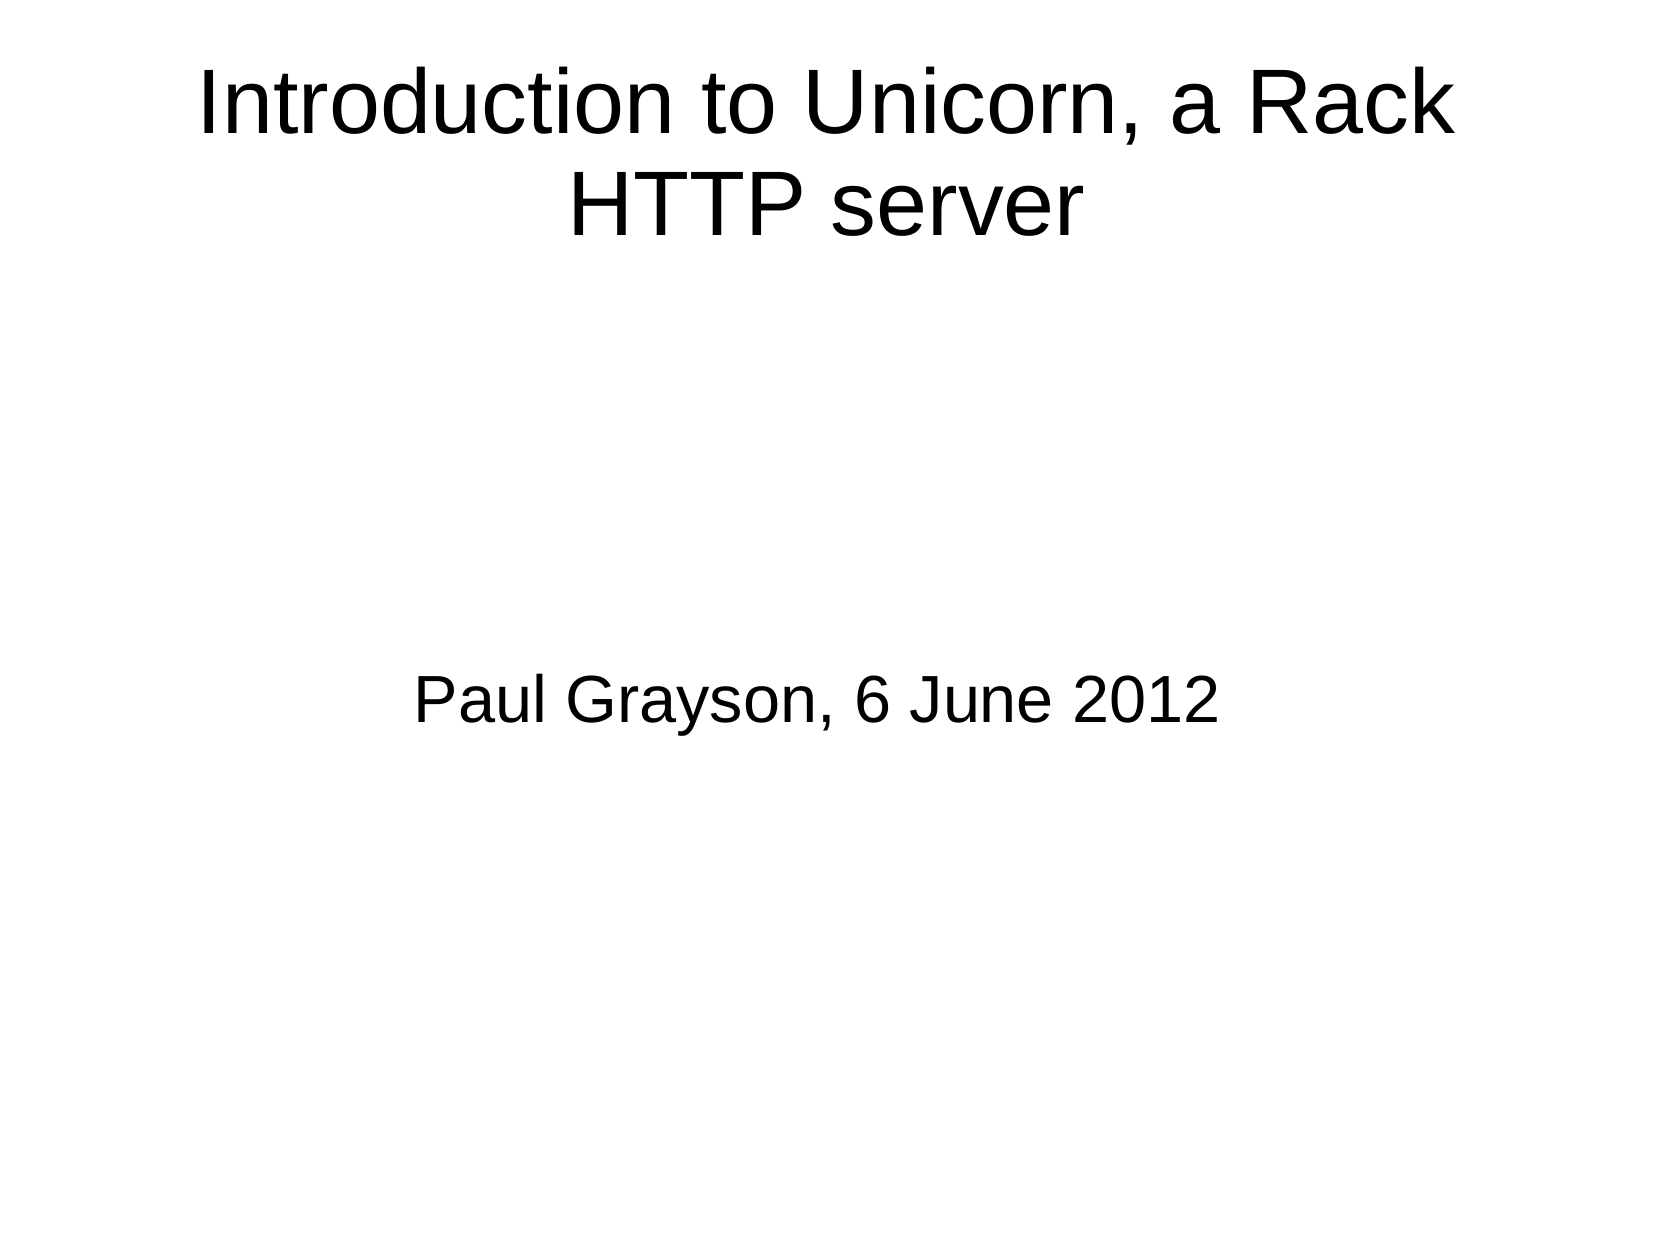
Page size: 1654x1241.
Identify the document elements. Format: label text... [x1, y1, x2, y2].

title Introduction to Unicorn, a Rack HTTP server [82, 49, 1571, 257]
subtitle Paul Grayson, 6 June 2012 [82, 290, 1571, 1109]
